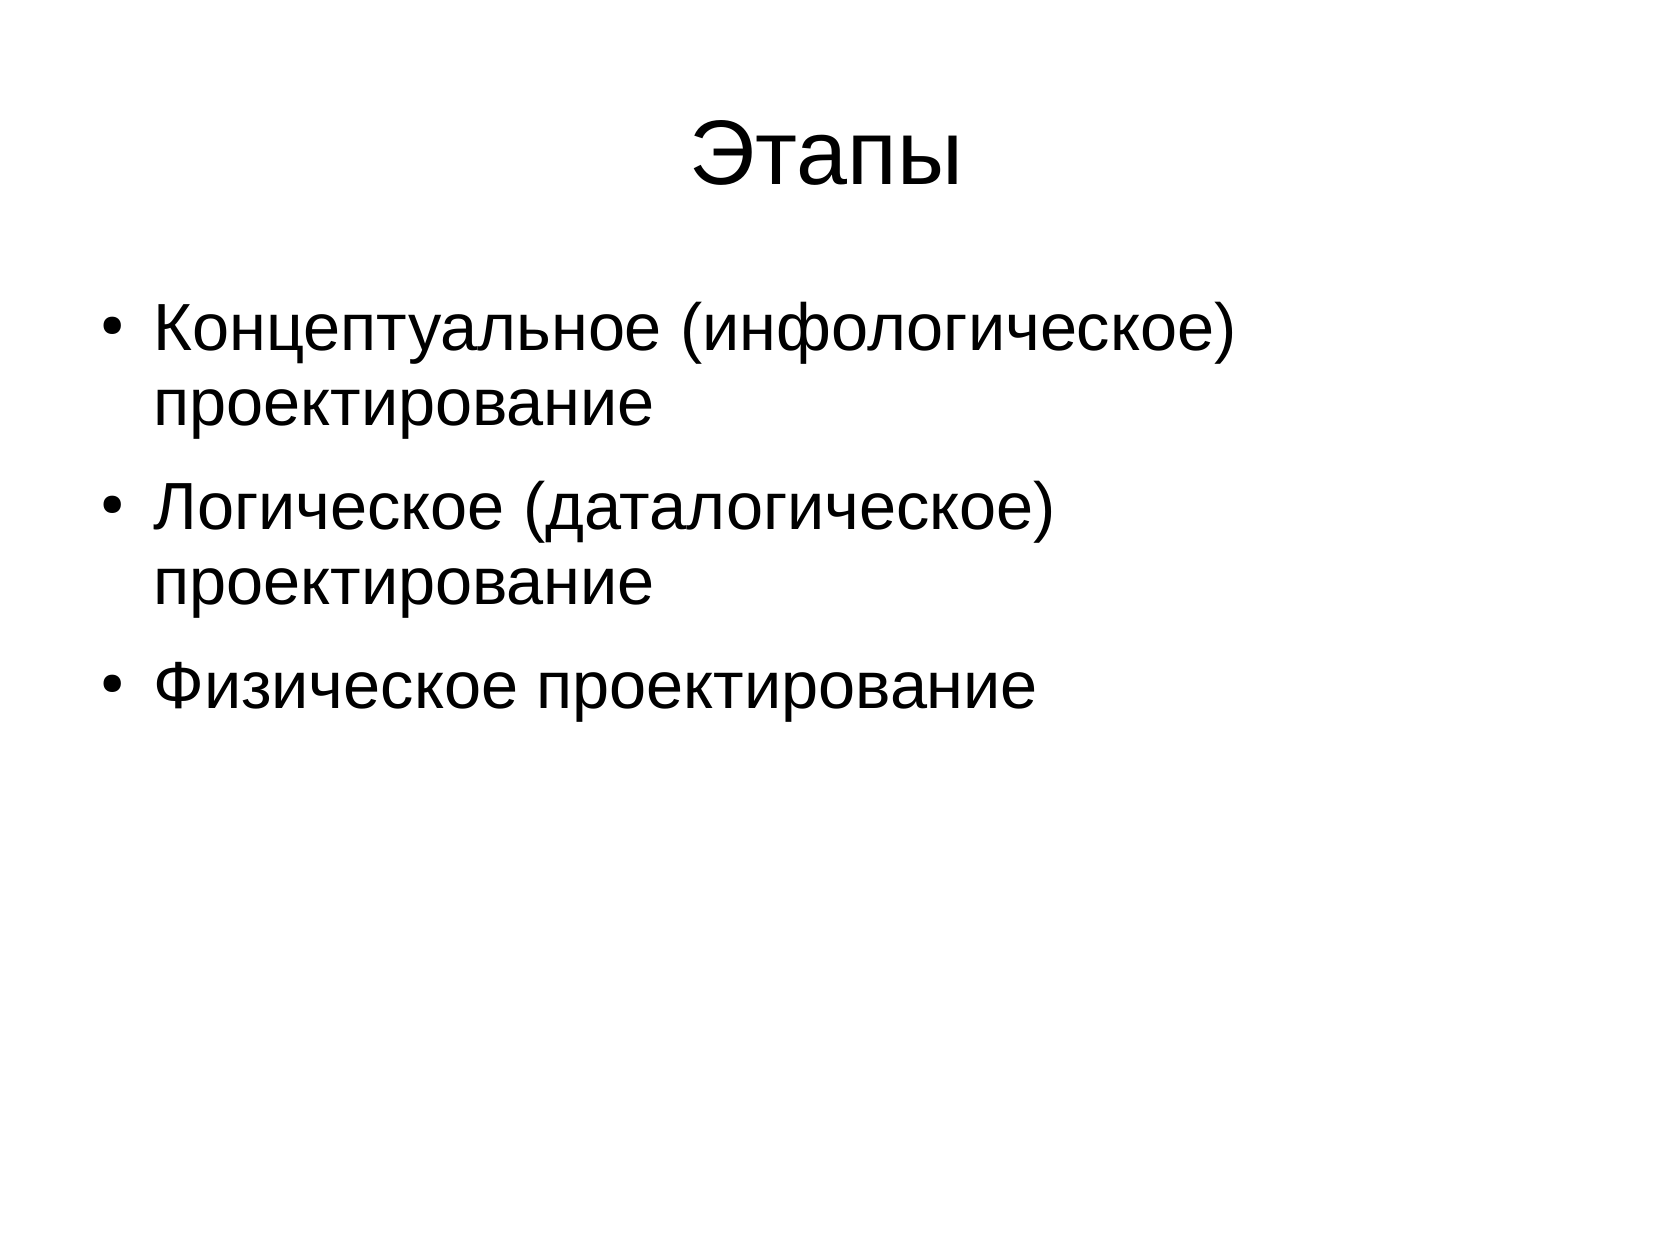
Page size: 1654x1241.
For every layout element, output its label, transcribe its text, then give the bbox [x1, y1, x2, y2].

list Концептуальное (инфологическое) проектирование Логическое (даталогическое) проектирование Физическое проектирование [82, 290, 1571, 1010]
title Этапы [82, 49, 1571, 257]
